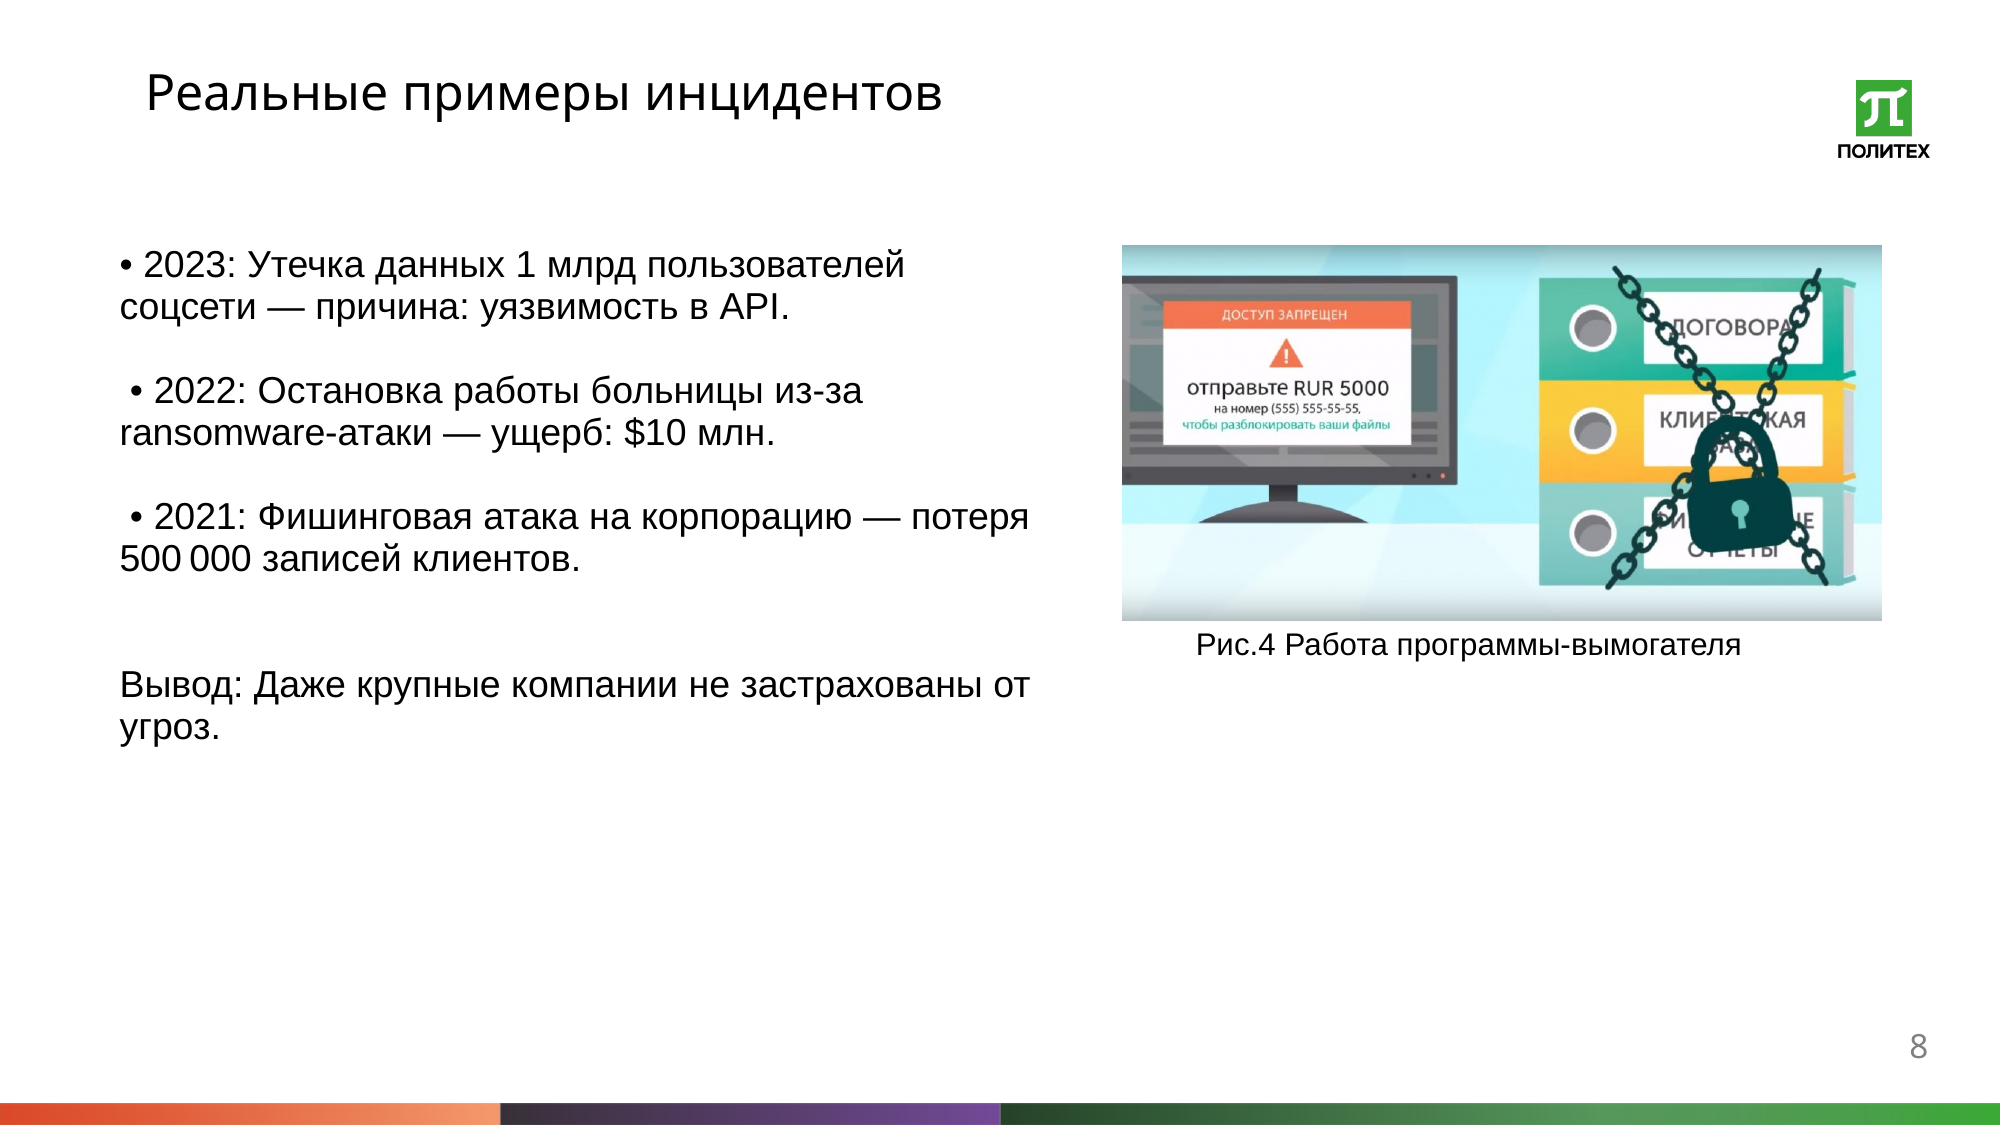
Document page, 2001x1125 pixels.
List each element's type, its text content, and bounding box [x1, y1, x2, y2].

picture [1122, 245, 1882, 621]
picture [0, 1103, 2000, 1125]
text_box • 2023: Утечка данных 1 млрд пользователей соцсети — причина: уязвимость в API. • 2022: Остановка работы больницы из‑за ransomware‑атаки — ущерб: $10 млн. • 2021: Фишинговая атака на корпорацию — потеря 500 000 записей клиентов. Вывод: Даже крупные компании не застрахованы от угроз. [104, 236, 1050, 886]
slide_number <номер> [1493, 1018, 1944, 1079]
text_box Рис.4 Работа программы-вымогателя [1181, 620, 1831, 715]
text_box Реальные примеры инцидентов [130, 60, 1834, 160]
picture [1838, 80, 1930, 158]
